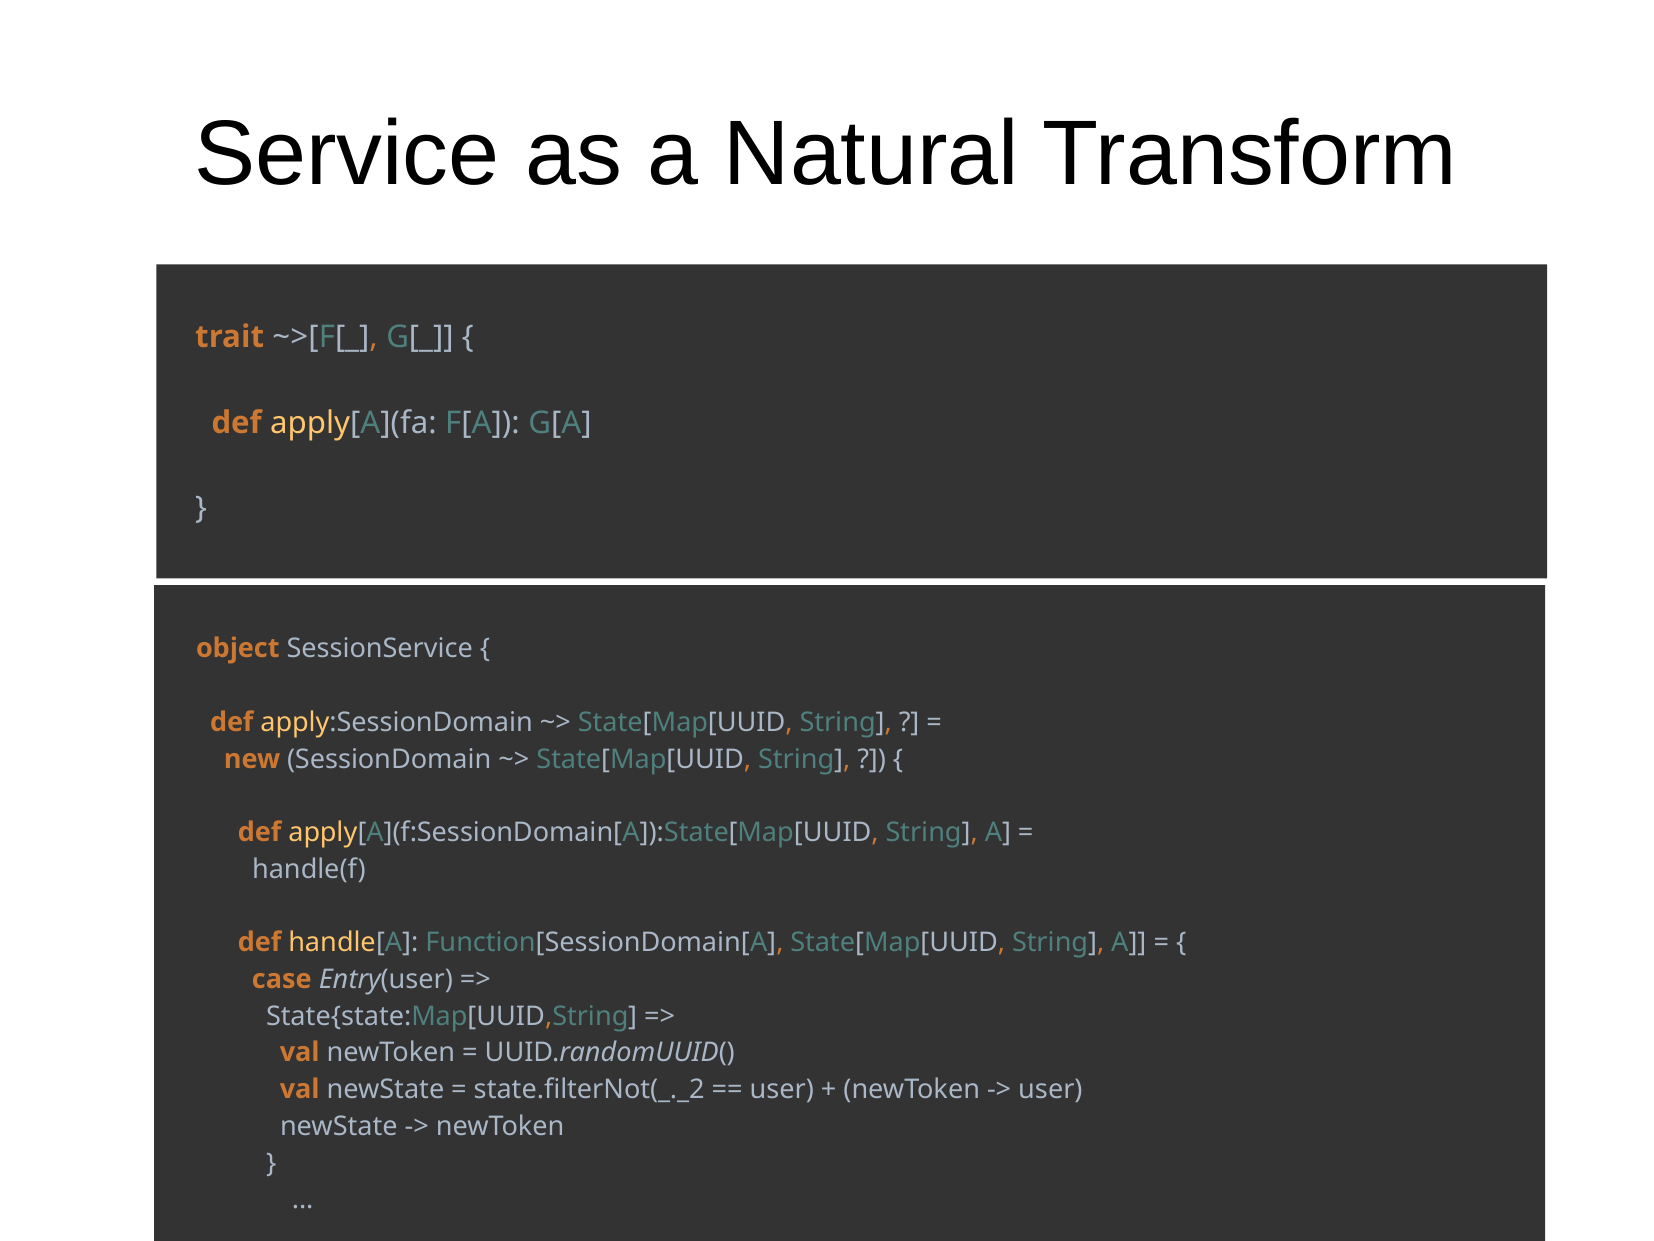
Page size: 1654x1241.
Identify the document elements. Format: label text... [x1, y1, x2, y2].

text_box trait ~>[F[_], G[_]] { def apply[A](fa: F[A]): G[A] } [156, 264, 1548, 533]
text_box object SessionService { def apply:SessionDomain ~> State[Map[UUID, String], ?] = new (SessionDomain ~> State[Map[UUID, String], ?]) { def apply[A](f:SessionDomain[A]):State[Map[UUID, String], A] = handle(f) def handle[A]: Function[SessionDomain[A], State[Map[UUID, String], A]] = { case Entry(user) => State{state:Map[UUID,String] => val newToken = UUID.randomUUID() val newState = state.filterNot(_._2 == user) + (newToken -> user) newState -> newToken } ... [154, 585, 1546, 1186]
title Service as a Natural Transform [82, 49, 1571, 257]
